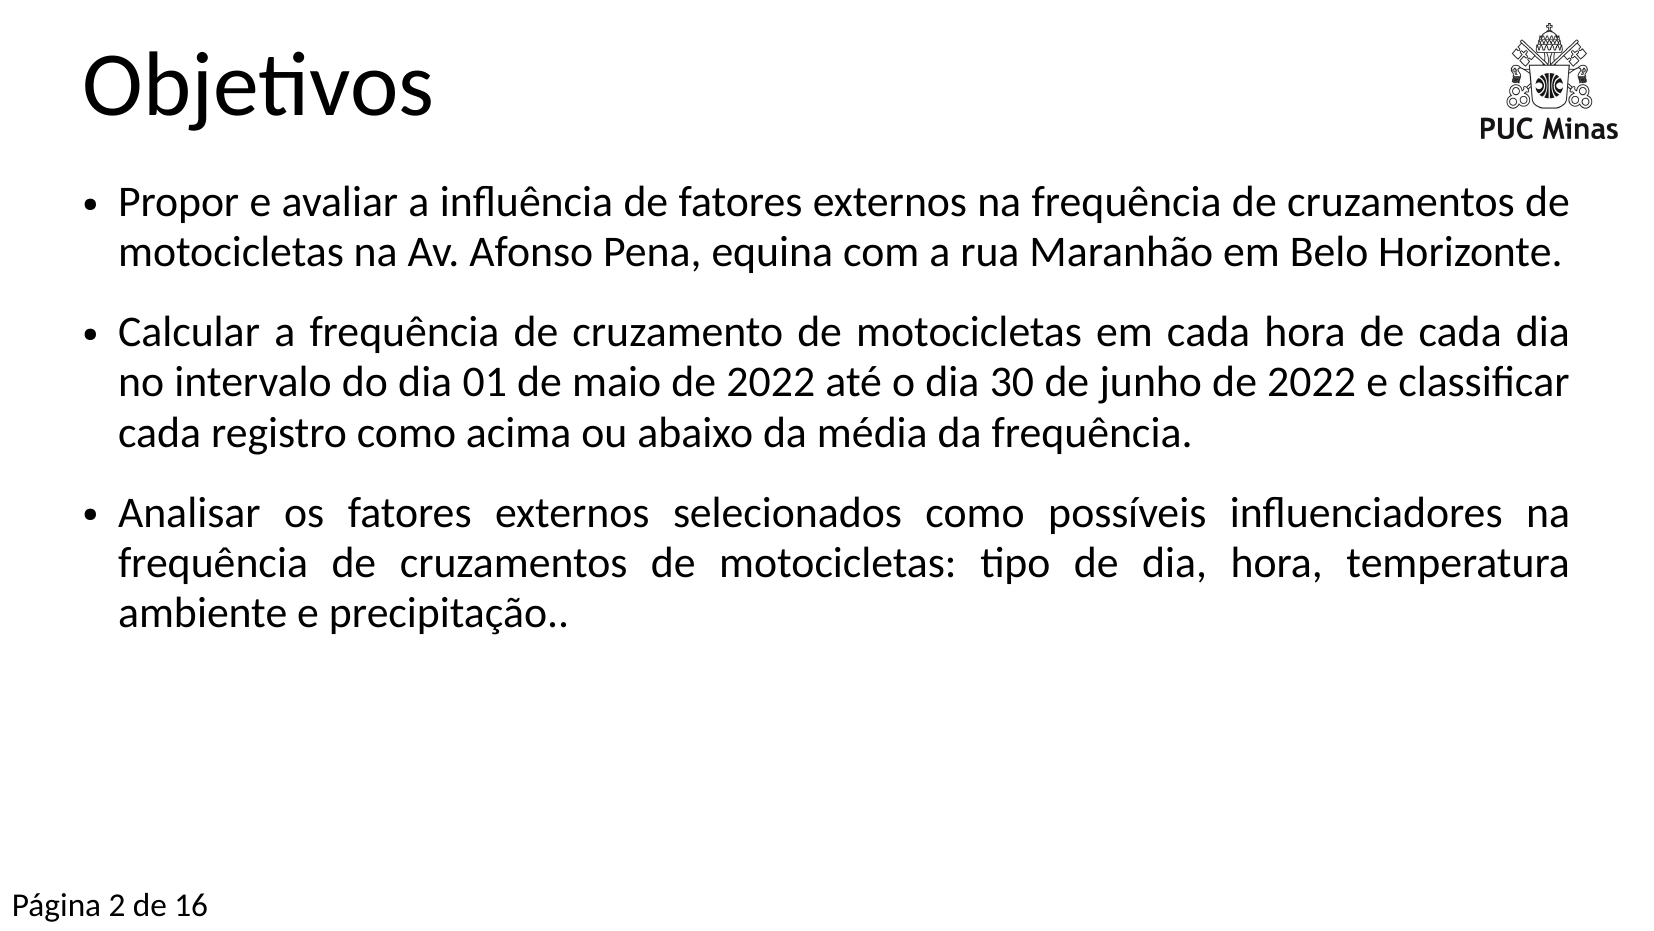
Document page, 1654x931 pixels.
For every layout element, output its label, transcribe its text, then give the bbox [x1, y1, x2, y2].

subtitle Propor e avaliar a influência de fatores externos na frequência de cruzamentos de motocicletas na Av. Afonso Pena, equina com a rua Maranhão em Belo Horizonte. Calcular a frequência de cruzamento de motocicletas em cada hora de cada dia no intervalo do dia 01 de maio de 2022 até o dia 30 de junho de 2022 e classificar cada registro como acima ou abaixo da média da frequência. Analisar os fatores externos selecionados como possíveis influenciadores na frequência de cruzamentos de motocicletas: tipo de dia, hora, temperatura ambiente e precipitação.. [82, 177, 1571, 886]
text_box Página 2 de 16 [0, 891, 213, 931]
title Objetivos [82, 37, 1571, 148]
picture [1446, 23, 1654, 140]
